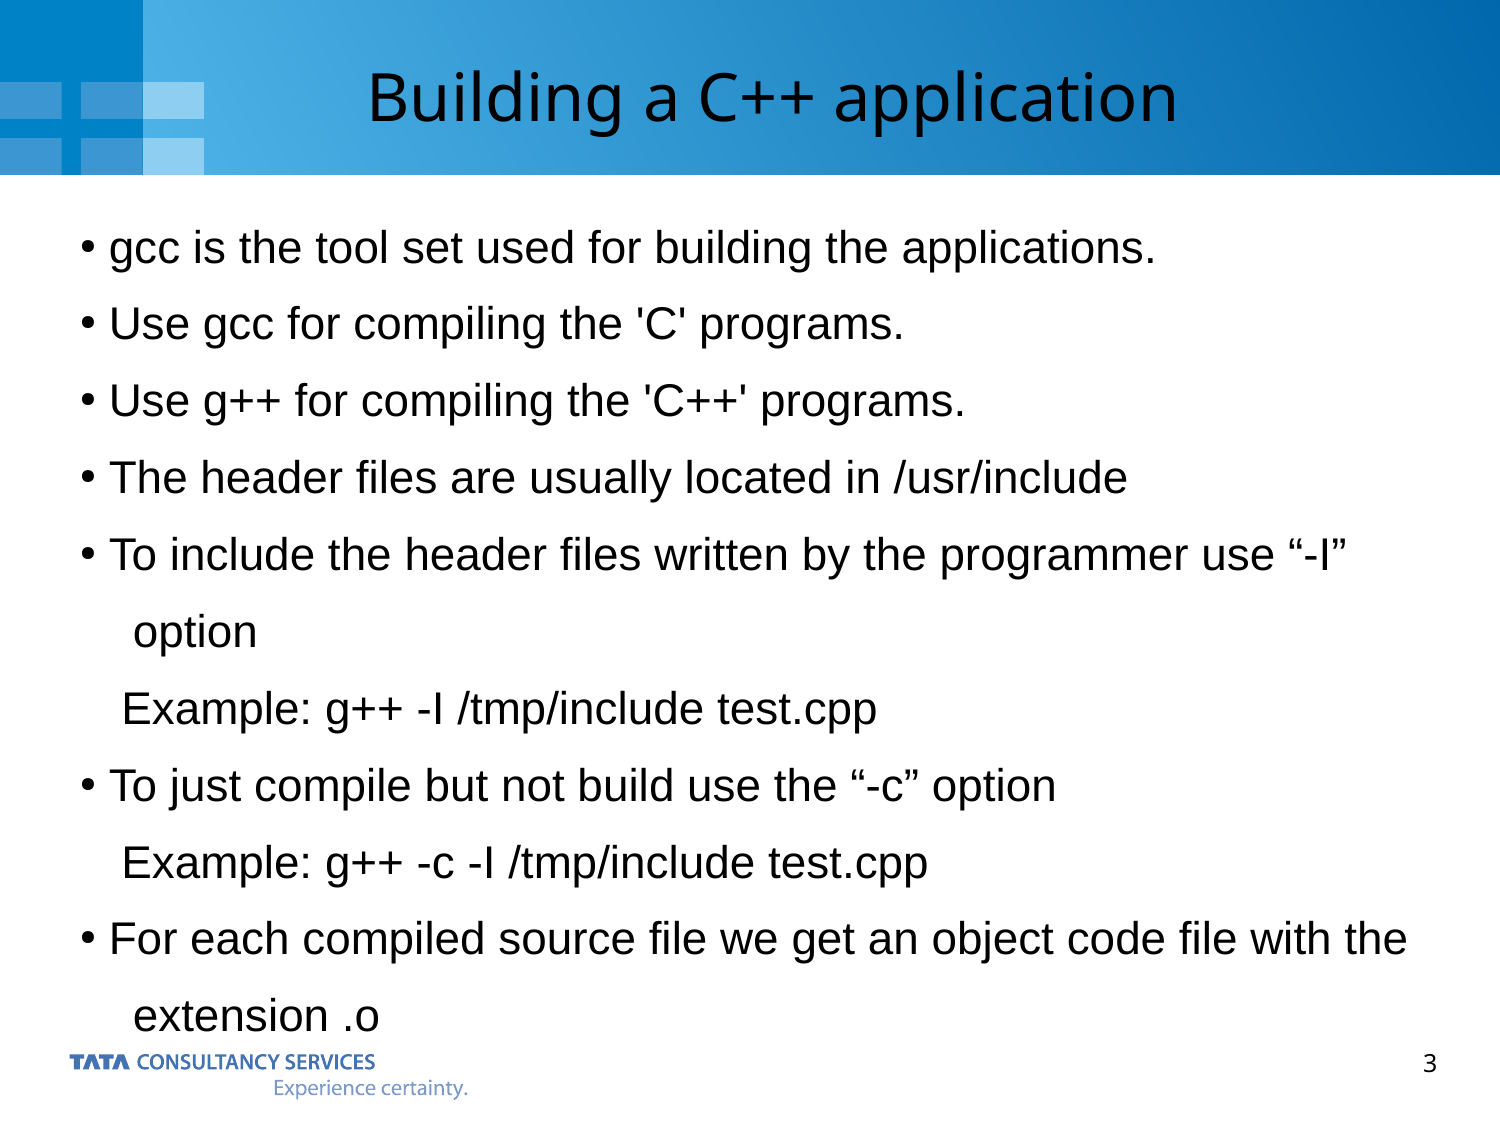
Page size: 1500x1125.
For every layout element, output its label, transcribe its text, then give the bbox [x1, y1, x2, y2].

text_box gcc is the tool set used for building the applications. Use gcc for compiling the 'C' programs. Use g++ for compiling the 'C++' programs. The header files are usually located in /usr/include To include the header files written by the programmer use “-I” option Example: g++ -I /tmp/include test.cpp To just compile but not build use the “-c” option Example: g++ -c -I /tmp/include test.cpp For each compiled source file we get an object code file with the extension .o [47, 188, 1441, 1040]
text_box Building a C++ application [200, 1, 1347, 188]
